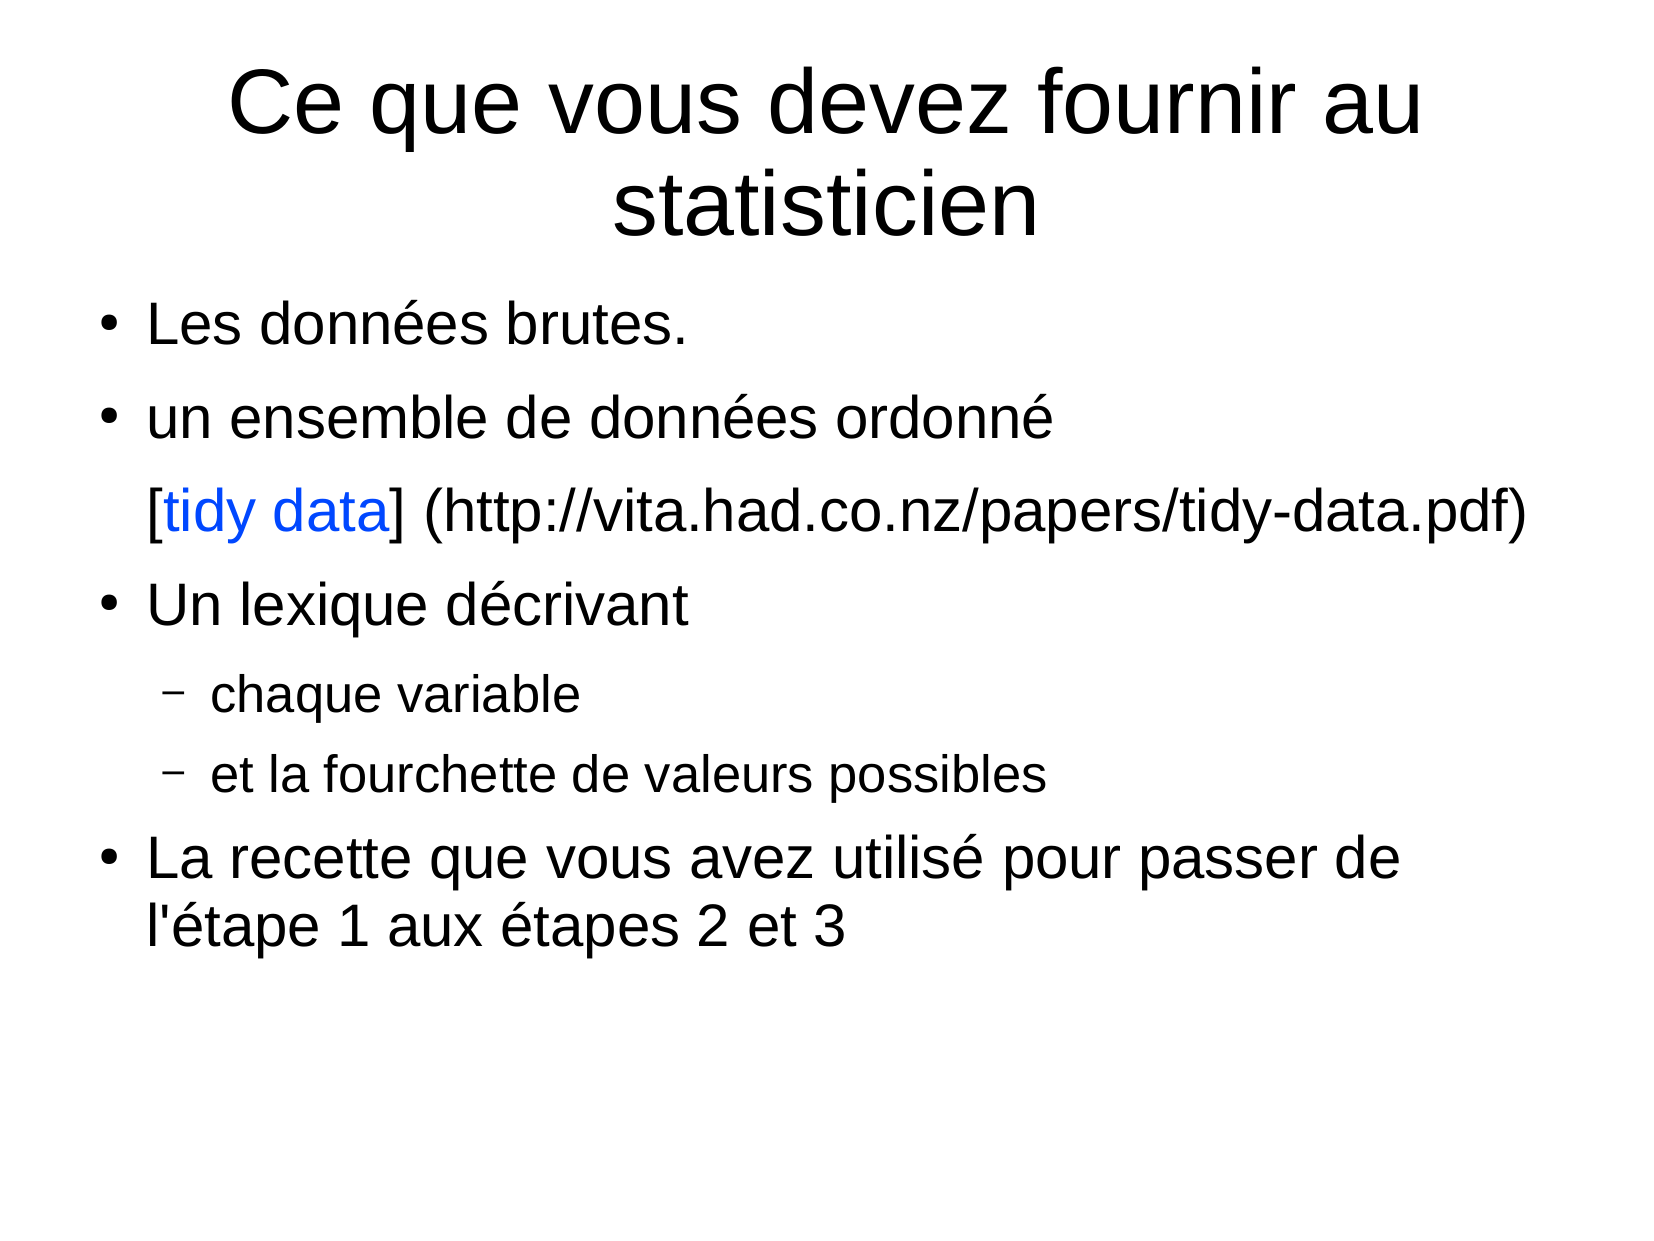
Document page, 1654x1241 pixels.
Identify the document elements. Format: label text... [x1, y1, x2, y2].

title Ce que vous devez fournir au statisticien [82, 49, 1571, 257]
list Les données brutes. un ensemble de données ordonné [tidy data] (http://vita.had.co.nz/papers/tidy-data.pdf) Un lexique décrivant chaque variable et la fourchette de valeurs possibles La recette que vous avez utilisé pour passer de l'étape 1 aux étapes 2 et 3 [82, 290, 1571, 1010]
